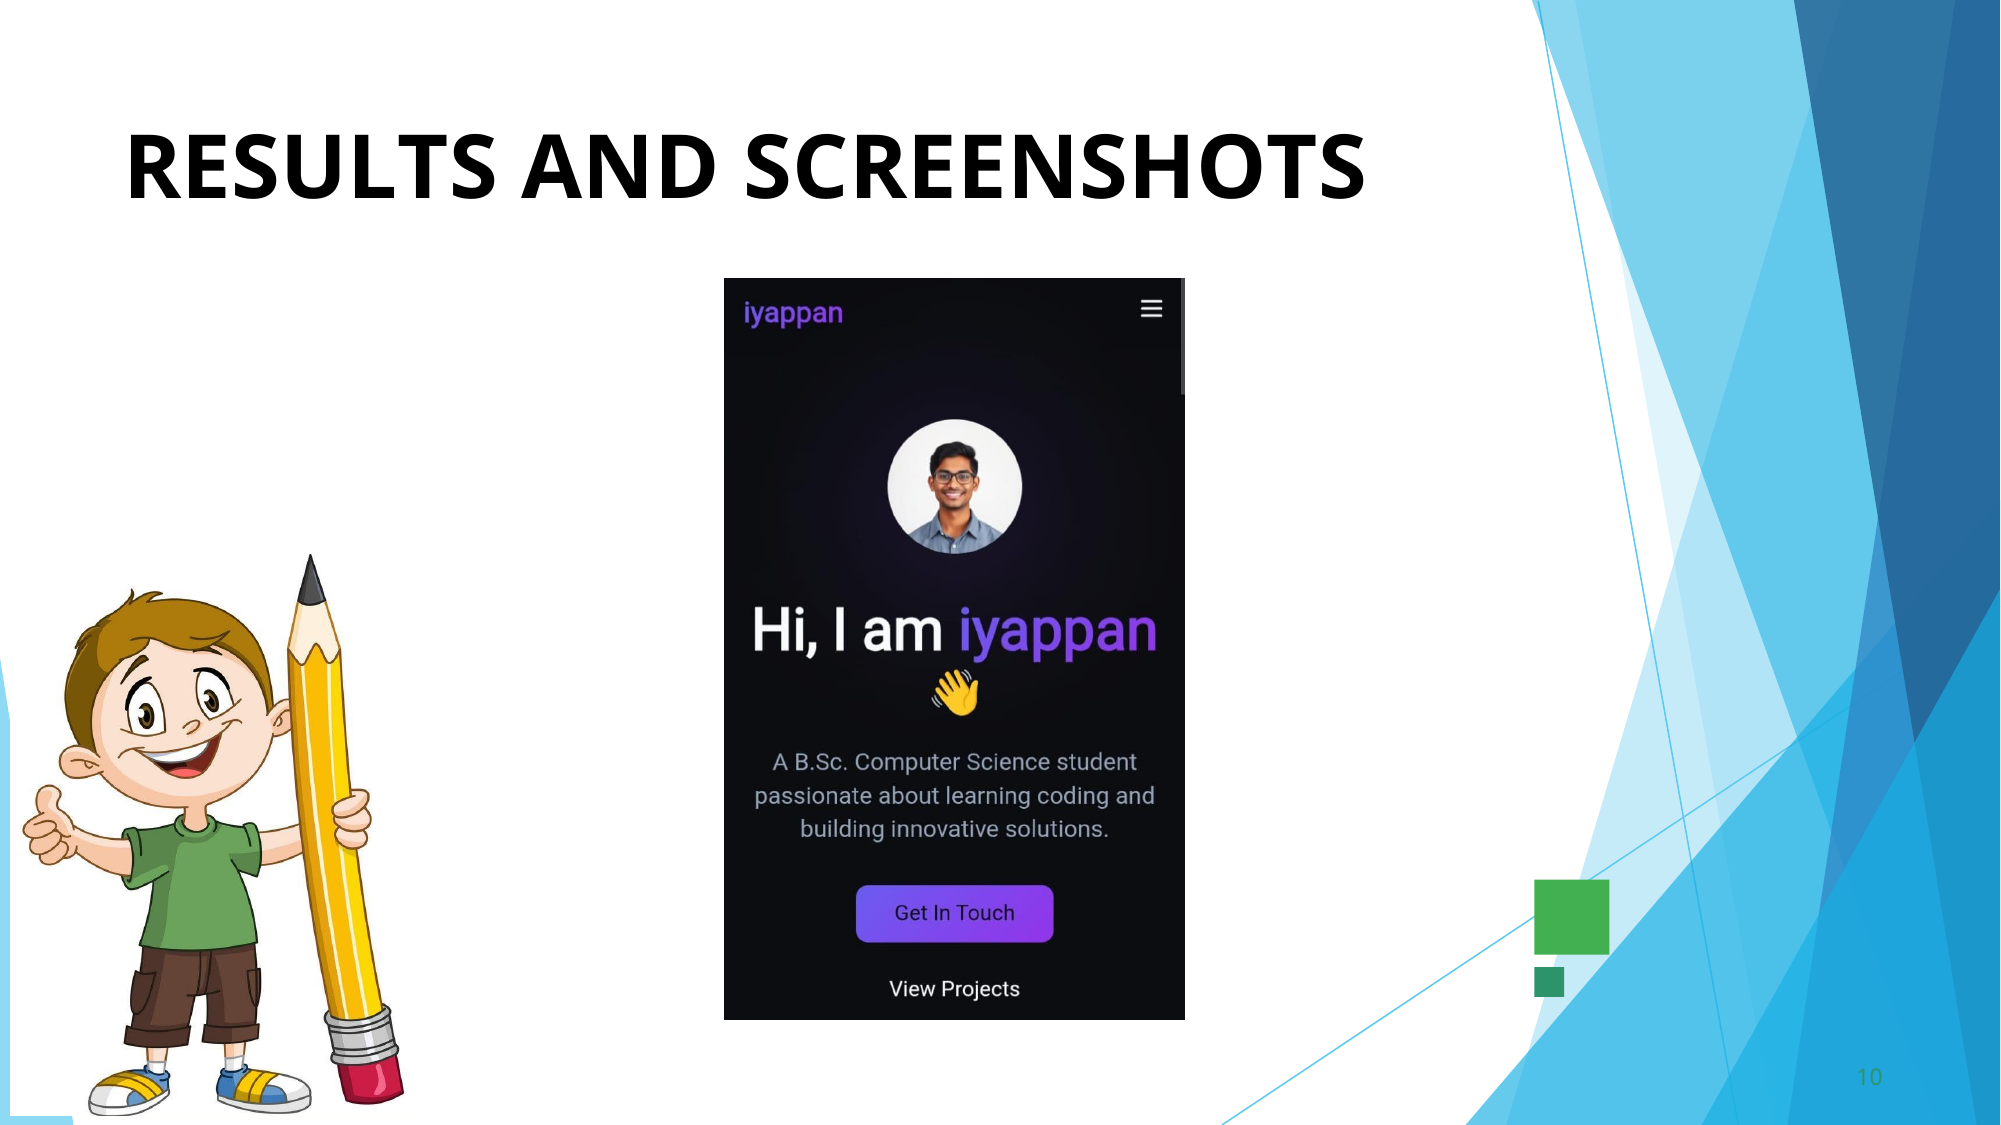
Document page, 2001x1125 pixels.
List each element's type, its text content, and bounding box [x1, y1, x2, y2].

title RESULTS AND SCREENSHOTS [121, 107, 1513, 217]
text_box [1534, 967, 1565, 997]
text_box [1534, 879, 1610, 955]
picture [724, 278, 1185, 1020]
text_box 10 [1850, 1062, 1887, 1094]
picture [10, 554, 416, 1116]
